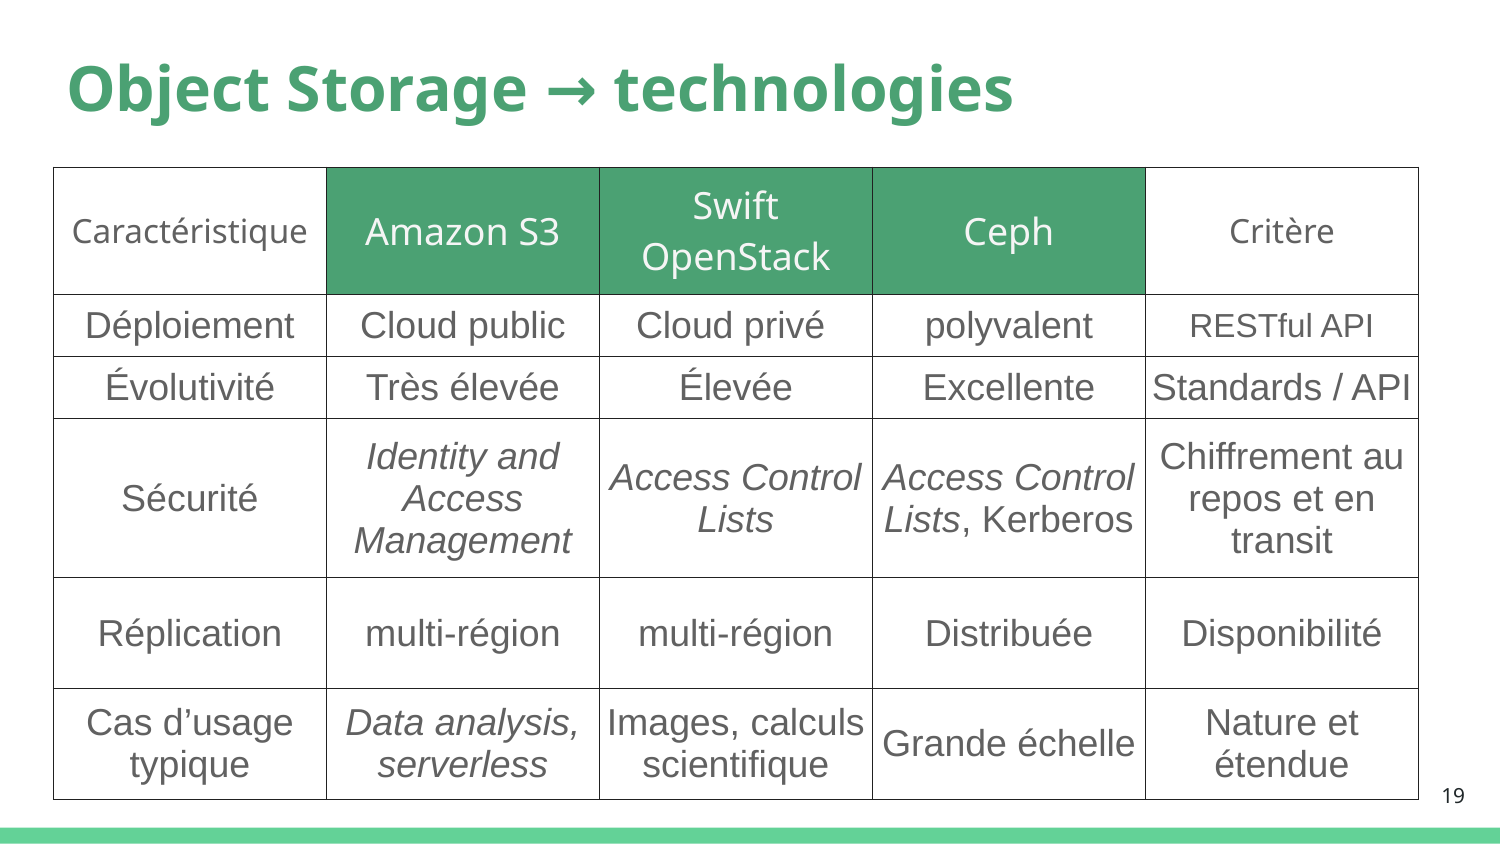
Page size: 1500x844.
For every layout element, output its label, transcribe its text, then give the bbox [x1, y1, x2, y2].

table_header Ceph [873, 168, 1145, 294]
table_header Amazon S3 [327, 168, 599, 294]
table_cell Cloud privé [600, 295, 872, 356]
table_cell Nature et étendue [1146, 689, 1418, 799]
table_cell Cas d’usage typique [54, 689, 326, 799]
table_cell Access Control Lists [600, 419, 872, 577]
table_cell Réplication [54, 578, 326, 688]
table_header Critère [1146, 168, 1418, 294]
table_cell Grande échelle [873, 689, 1145, 799]
table_cell Cloud public [327, 295, 599, 356]
table_cell Access Control Lists, Kerberos [873, 419, 1145, 577]
table_cell multi-région [327, 578, 599, 688]
table_cell Chiffrement au repos et en transit [1146, 419, 1418, 577]
table_cell Très élevée [327, 357, 599, 418]
table_cell polyvalent [873, 295, 1145, 356]
slide_number <numéro> [1389, 764, 1480, 830]
table_cell Standards / API [1146, 357, 1418, 418]
table_cell Images, calculs scientifique [600, 689, 872, 799]
title Object Storage → technologies [51, 23, 1449, 117]
table_cell Déploiement [54, 295, 326, 356]
table_header Caractéristique [54, 168, 326, 294]
table_cell Élevée [600, 357, 872, 418]
table_cell Data analysis, serverless [327, 689, 599, 799]
table_cell RESTful API [1146, 295, 1418, 356]
table_cell Distribuée [873, 578, 1145, 688]
table_cell Sécurité [54, 419, 326, 577]
table_cell Évolutivité [54, 357, 326, 418]
table_cell Excellente [873, 357, 1145, 418]
table_header Swift OpenStack [600, 168, 872, 294]
table_cell multi-région [600, 578, 872, 688]
table_cell Identity and Access Management [327, 419, 599, 577]
table_cell Disponibilité [1146, 578, 1418, 688]
